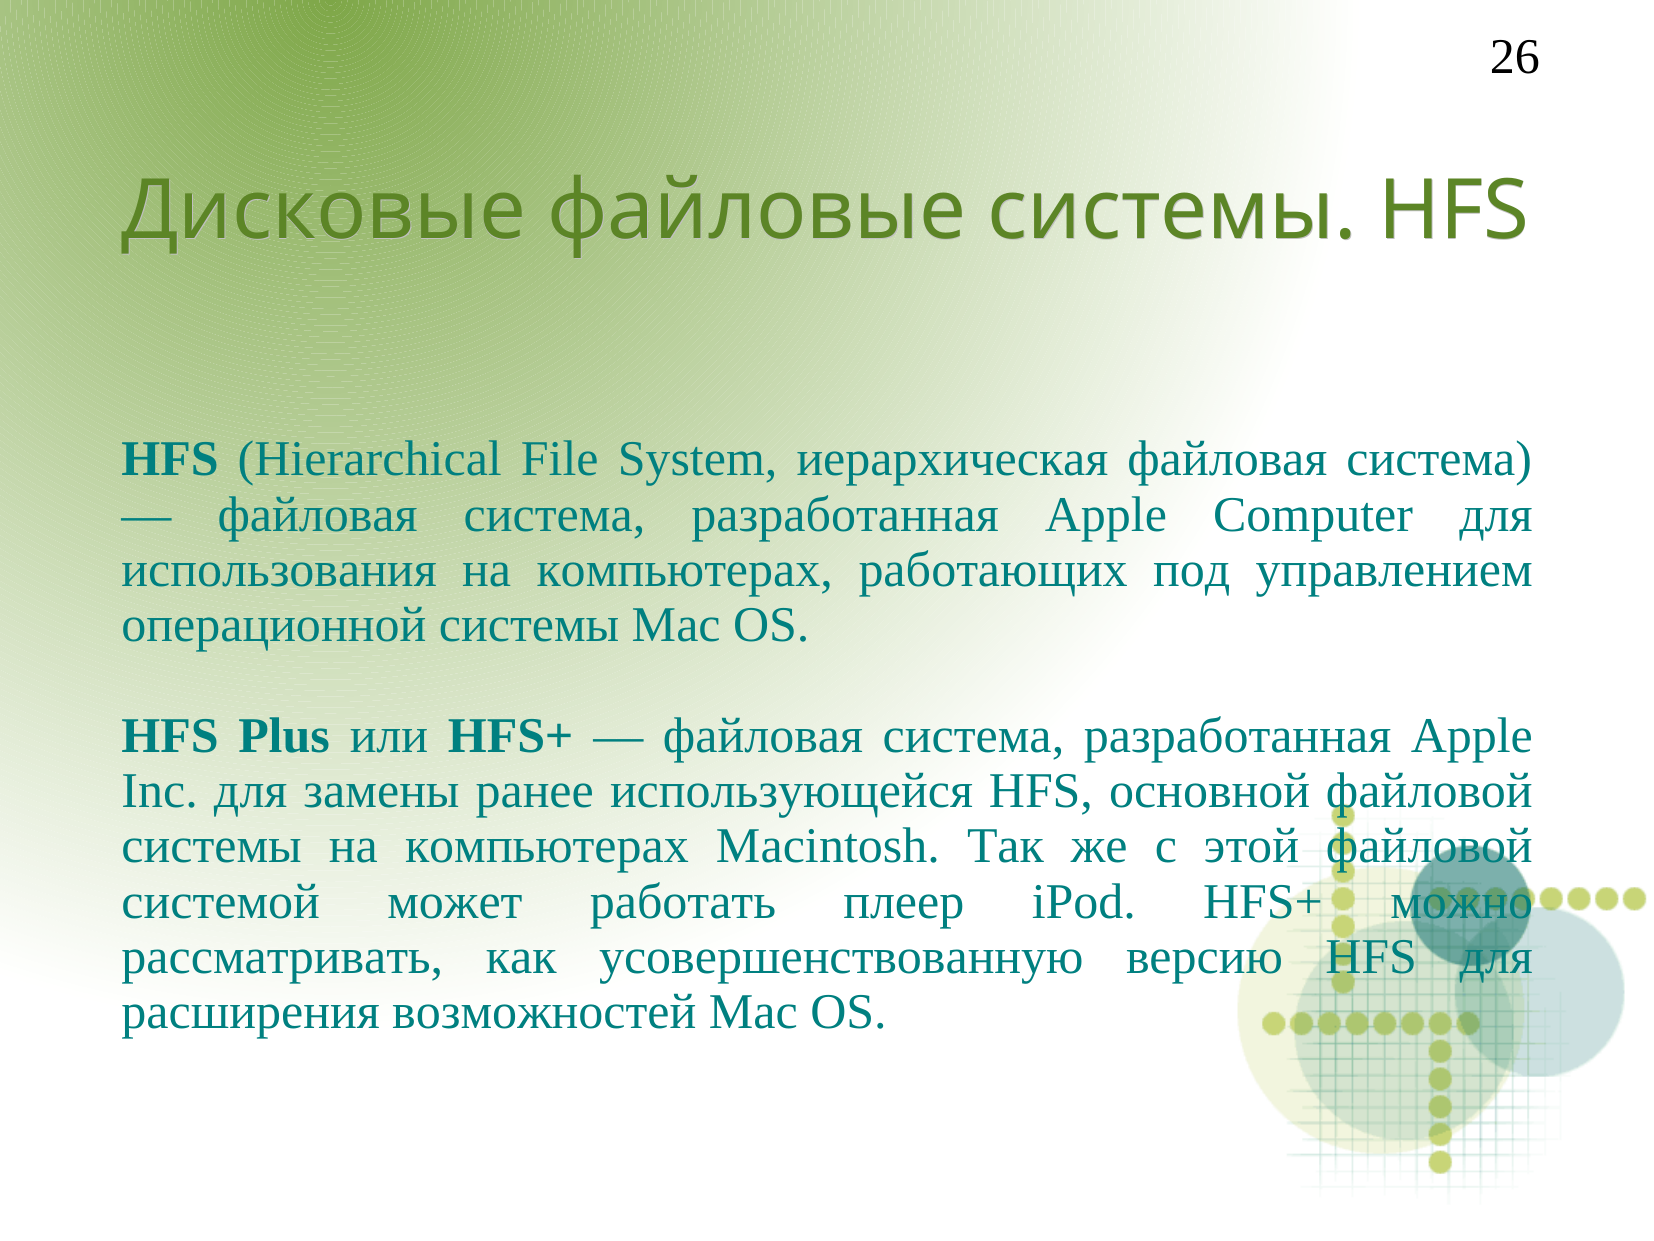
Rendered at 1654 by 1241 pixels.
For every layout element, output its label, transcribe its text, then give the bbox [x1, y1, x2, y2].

title Дисковые файловые системы. HFS [121, 102, 1534, 311]
picture [1224, 792, 1654, 1211]
text_box <номер> [1500, 29, 1654, 89]
subtitle HFS (Hierarchical File System, иерархическая файловая система) — файловая система, разработанная Apple Computer для использования на компьютерах, работающих под управлением операционной системы Mac OS. HFS Plus или HFS+ — файловая система, разработанная Apple Inc. для замены ранее использующейся HFS, основной файловой системы на компьютерах Macintosh. Так же с этой файловой системой может работать плеер iPod. HFS+ можно рассматривать, как усовершенствованную версию HFS для расширения возможностей Mac OS. [121, 344, 1534, 1127]
